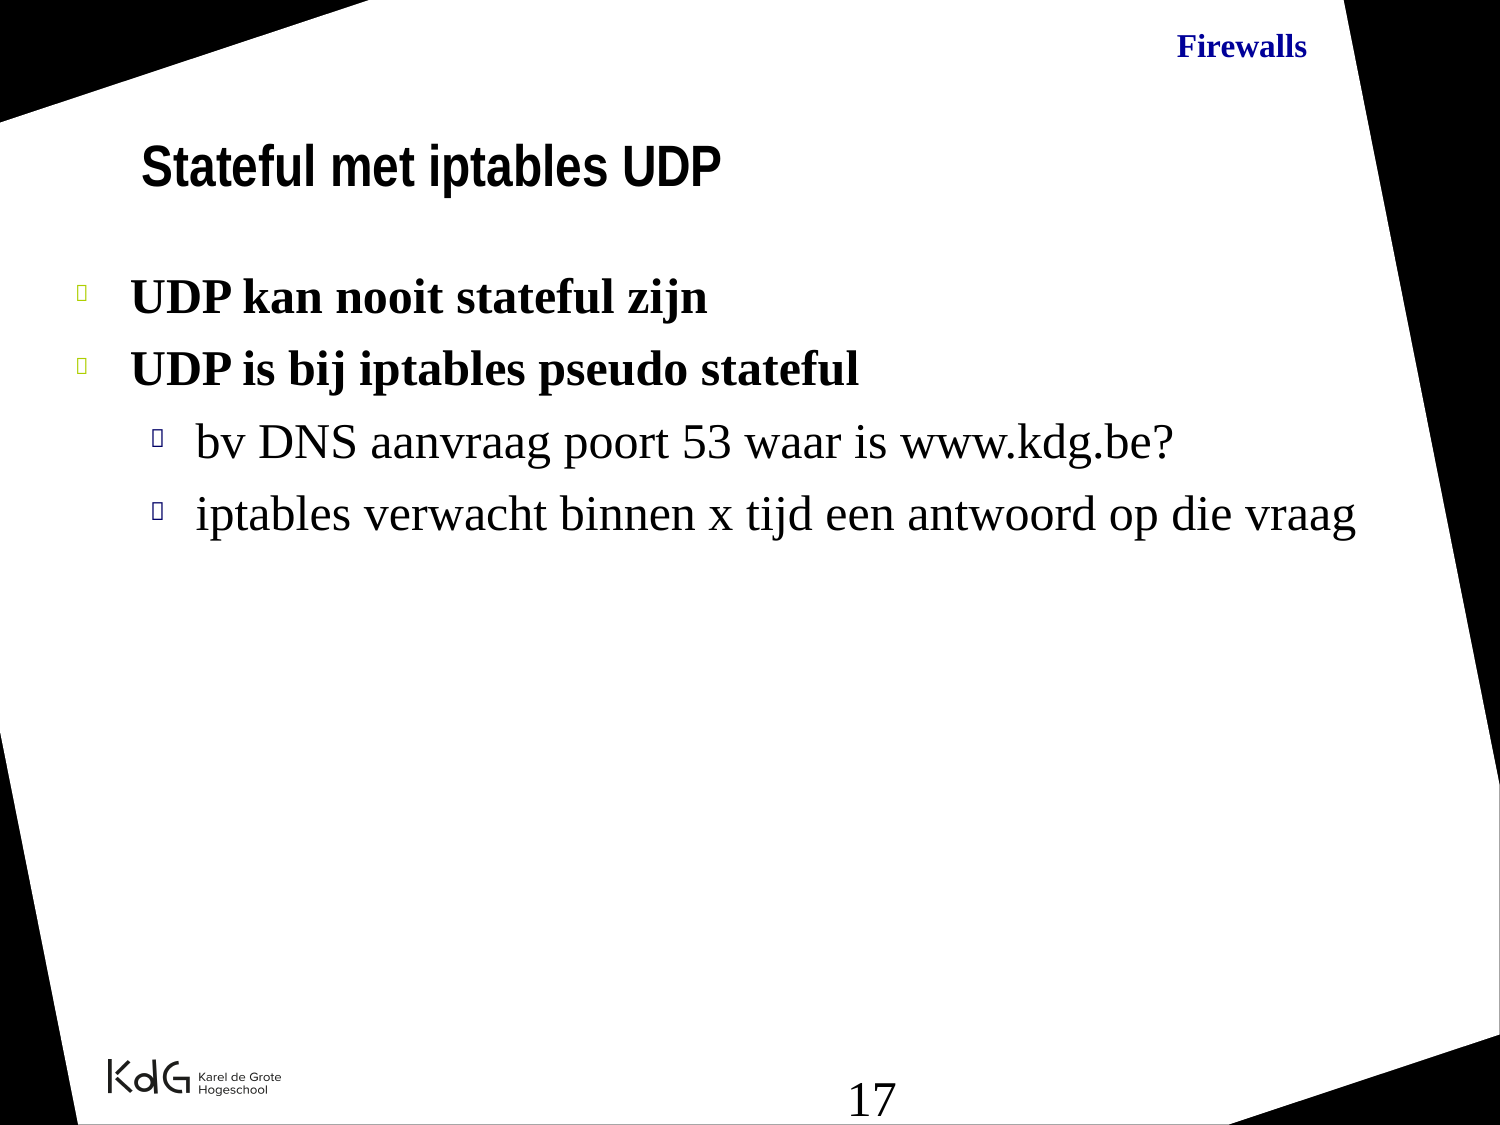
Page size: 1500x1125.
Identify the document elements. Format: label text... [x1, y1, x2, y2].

text_box Stateful met iptables UDP [141, 72, 1447, 253]
picture [108, 1059, 281, 1096]
text_box UDP kan nooit stateful zijn UDP is bij iptables pseudo stateful bv DNS aanvraag poort 53 waar is www.kdg.be? iptables verwacht binnen x tijd een antwoord op die vraag [75, 263, 1425, 1006]
